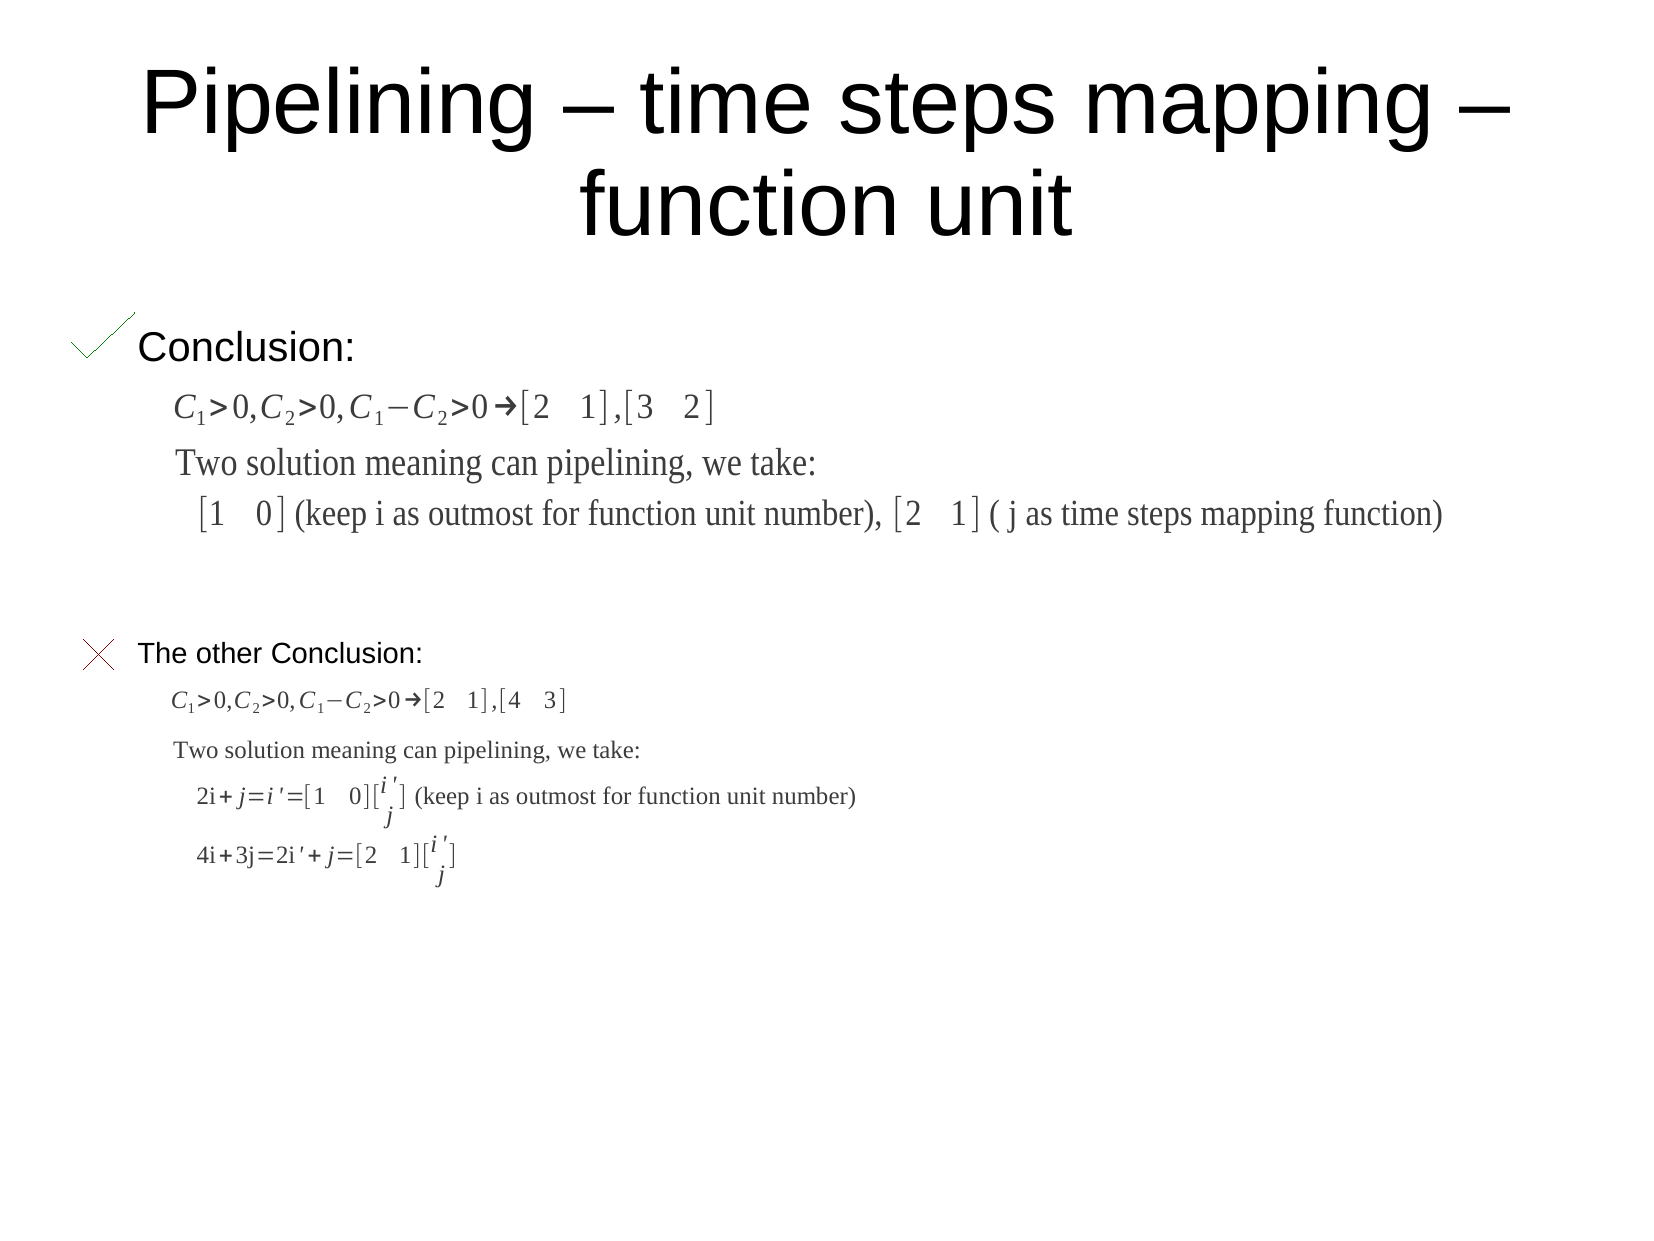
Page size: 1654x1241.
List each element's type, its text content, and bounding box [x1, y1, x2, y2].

text_box Conclusion: [122, 316, 406, 378]
chart [164, 382, 722, 431]
chart [190, 488, 1452, 534]
chart [190, 771, 868, 829]
text_box The other Conclusion: [122, 629, 466, 687]
chart [164, 683, 572, 718]
chart [190, 830, 463, 888]
title Pipelining – time steps mapping – function unit [82, 49, 1571, 257]
chart [166, 440, 835, 485]
chart [166, 736, 654, 764]
